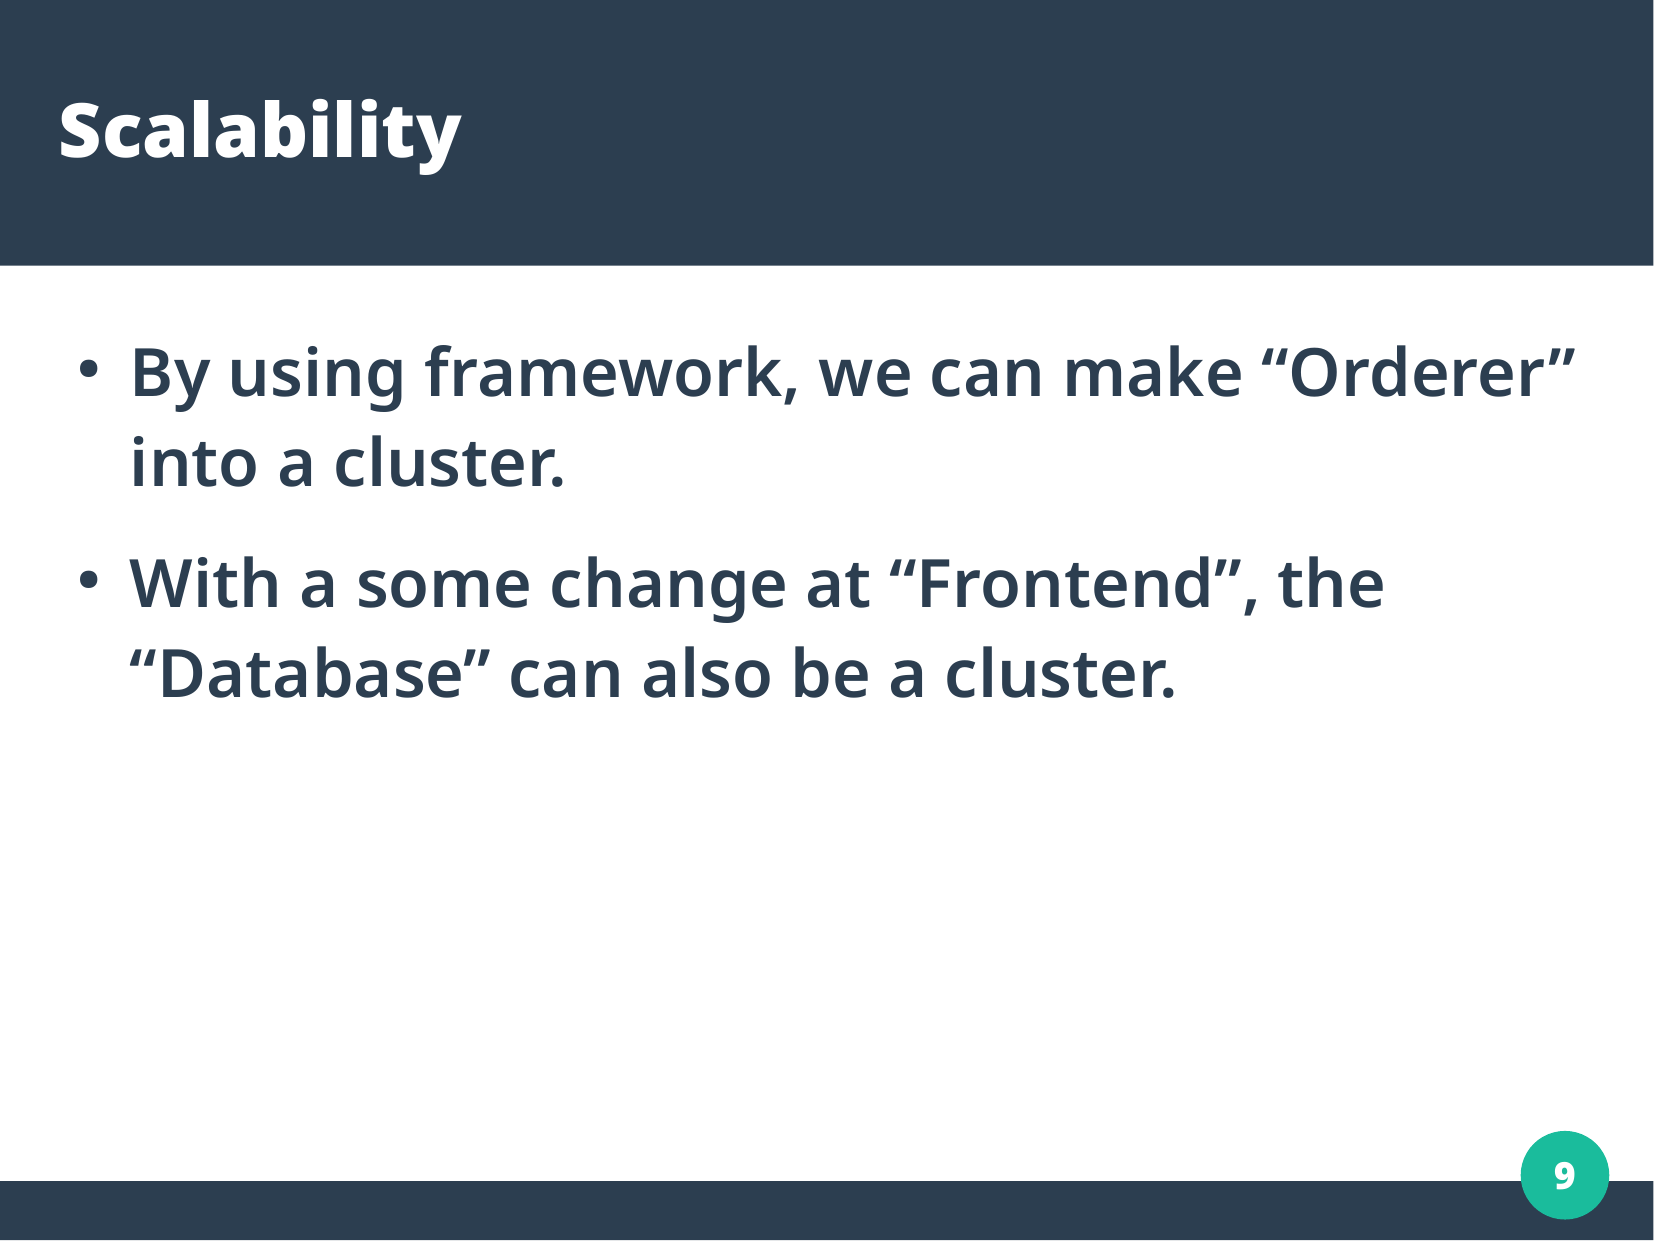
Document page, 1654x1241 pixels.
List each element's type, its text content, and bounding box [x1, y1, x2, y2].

title Scalability [59, 49, 1595, 207]
list By using framework, we can make “Orderer” into a cluster. With a some change at “Frontend”, the “Database” can also be a cluster. [59, 324, 1595, 1152]
